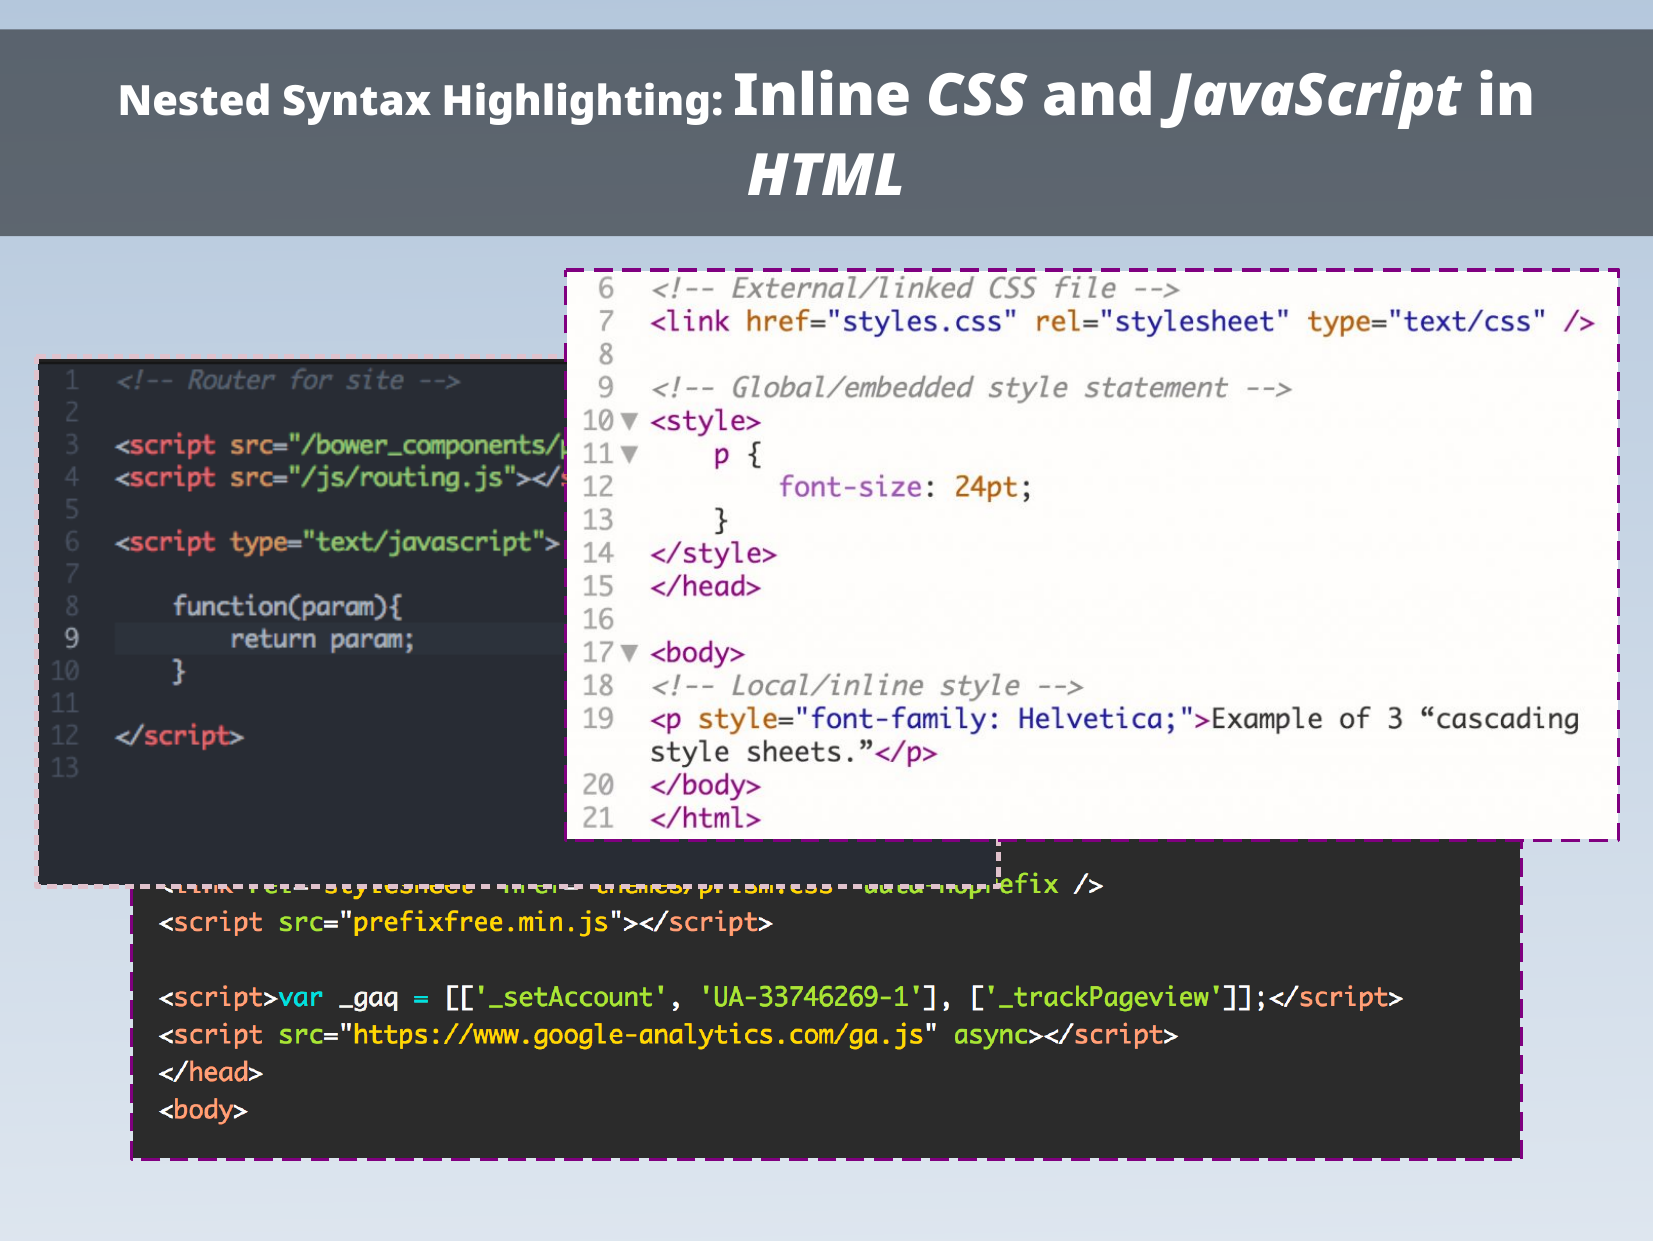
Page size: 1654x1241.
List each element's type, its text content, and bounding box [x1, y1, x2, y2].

title Nested Syntax Highlighting: Inline CSS and JavaScript in HTML [58, 59, 1594, 207]
picture [38, 271, 1618, 1158]
